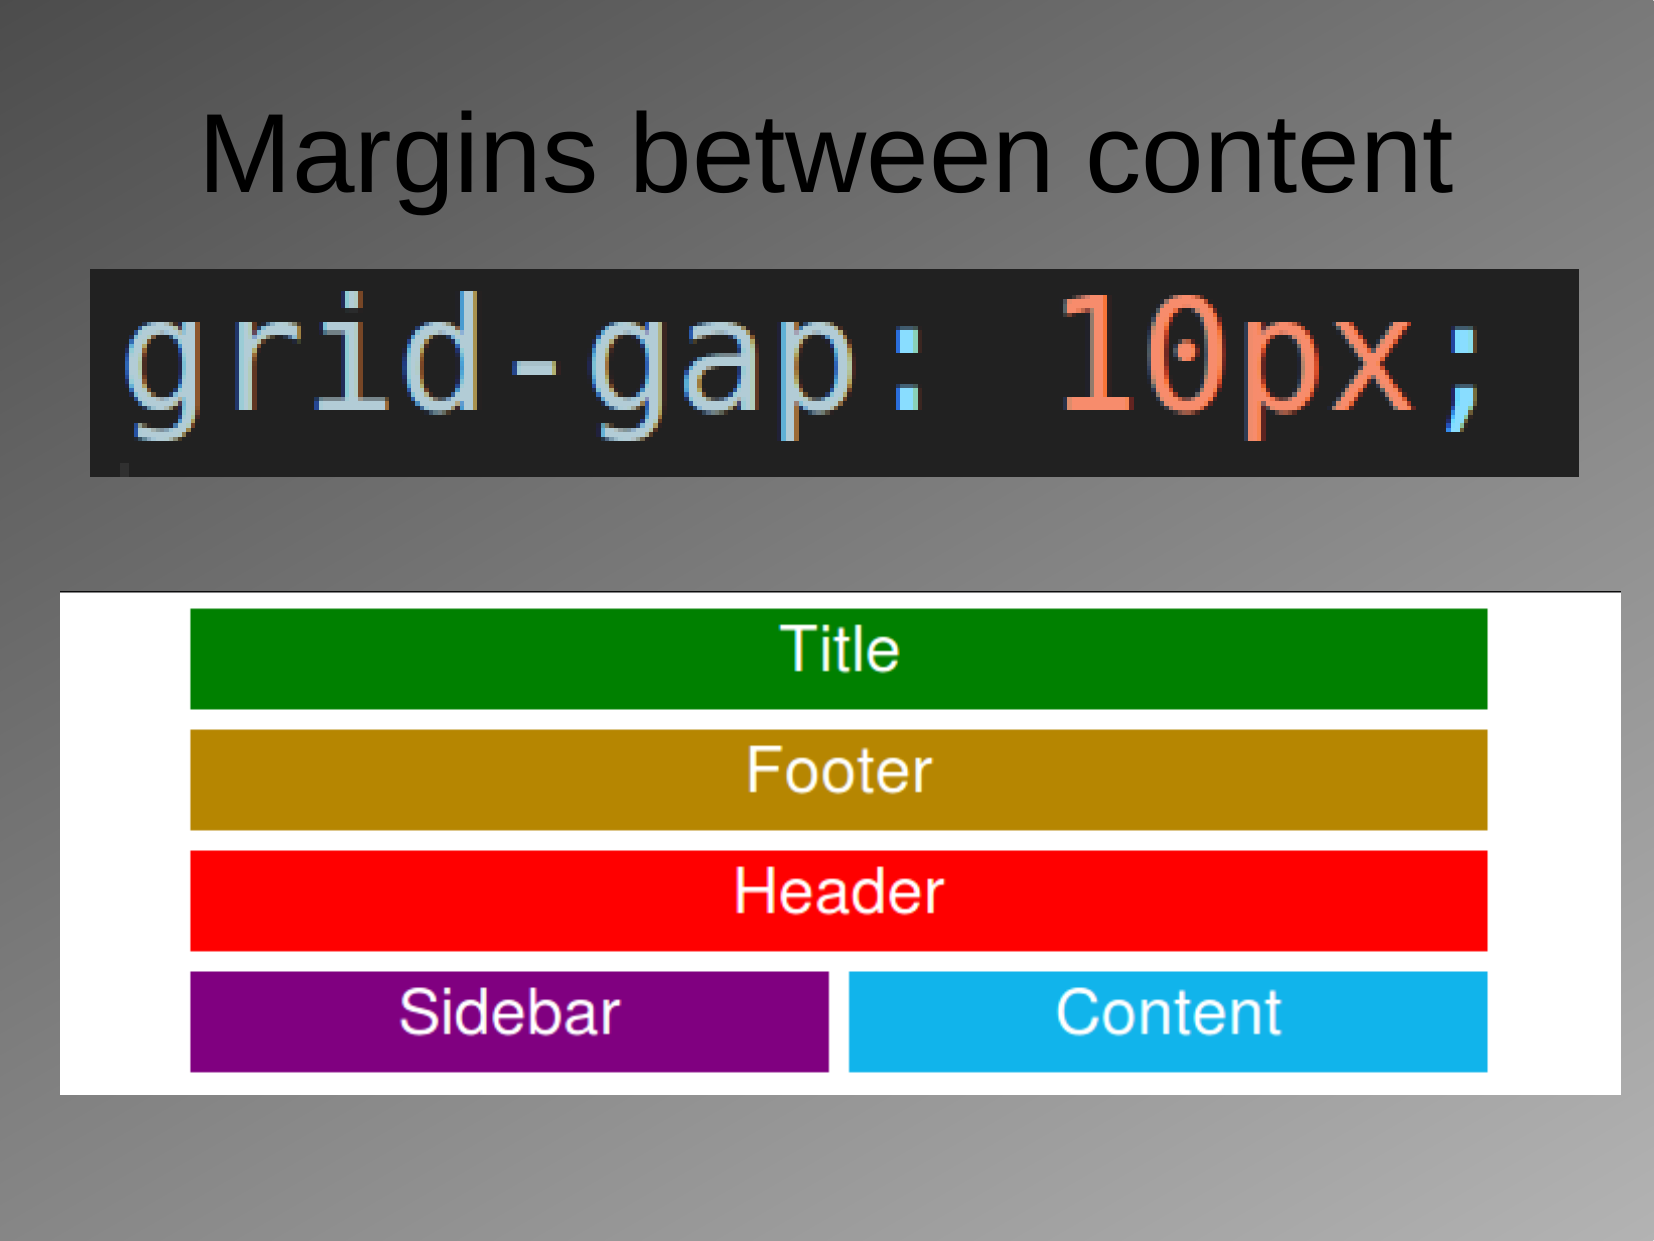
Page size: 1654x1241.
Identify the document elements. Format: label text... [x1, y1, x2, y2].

title Margins between content [82, 49, 1571, 257]
picture [60, 591, 1621, 1096]
picture [90, 269, 1579, 477]
